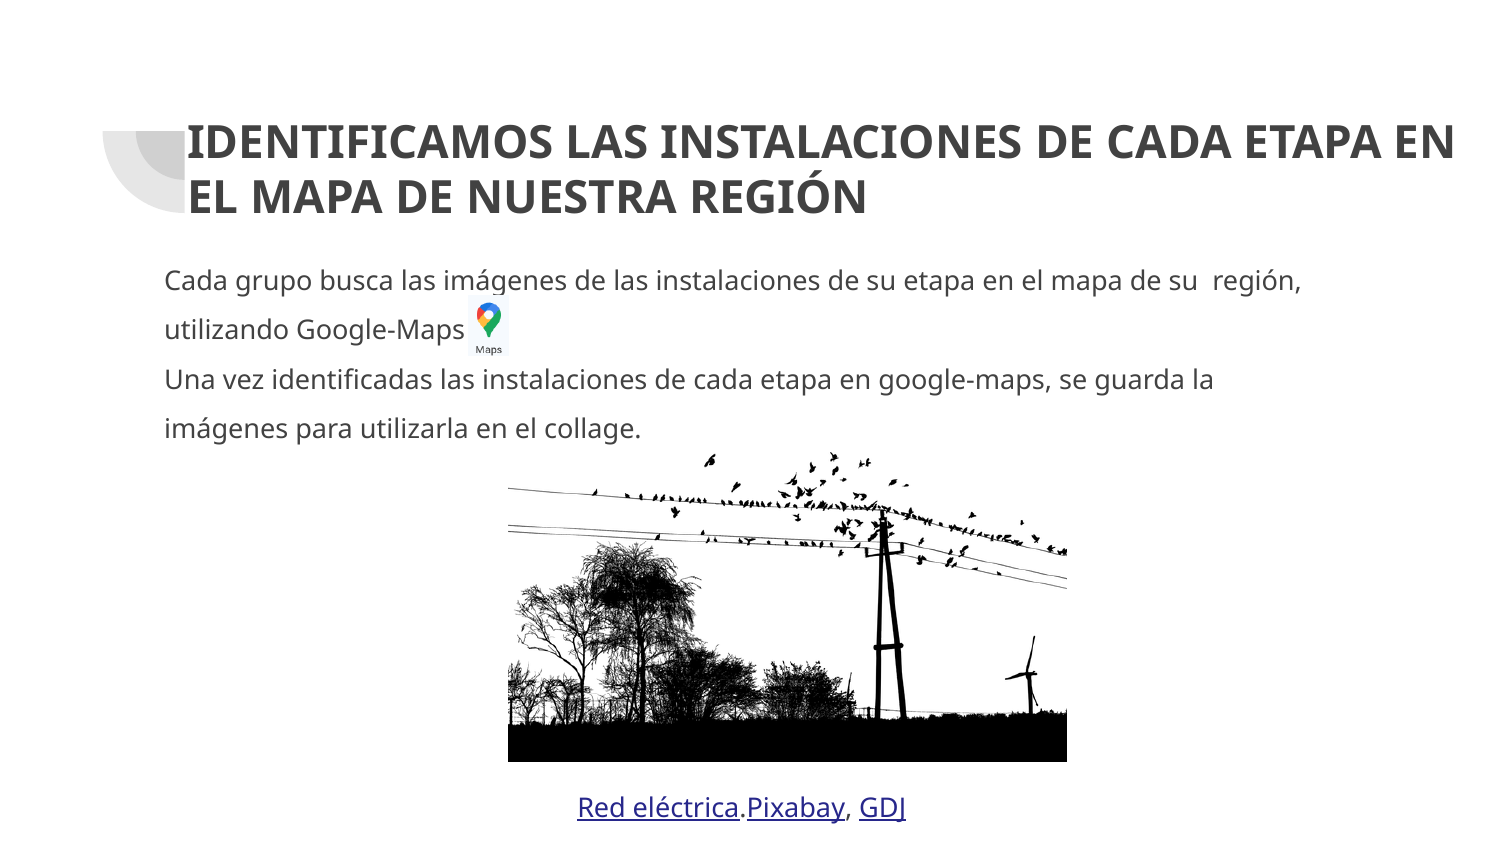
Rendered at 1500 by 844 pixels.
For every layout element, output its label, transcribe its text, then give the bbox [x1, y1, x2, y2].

picture [508, 452, 1067, 762]
title IDENTIFICAMOS LAS INSTALACIONES DE CADA ETAPA EN EL MAPA DE NUESTRA REGIÓN [172, 98, 1500, 263]
picture [468, 295, 509, 356]
list Cada grupo busca las imágenes de las instalaciones de su etapa en el mapa de su región, utilizando Google-Maps Una vez identificadas las instalaciones de cada etapa en google-maps, se guarda la imágenes para utilizarla en el collage. Red eléctrica.Pixabay, GDJ [149, 262, 1370, 844]
